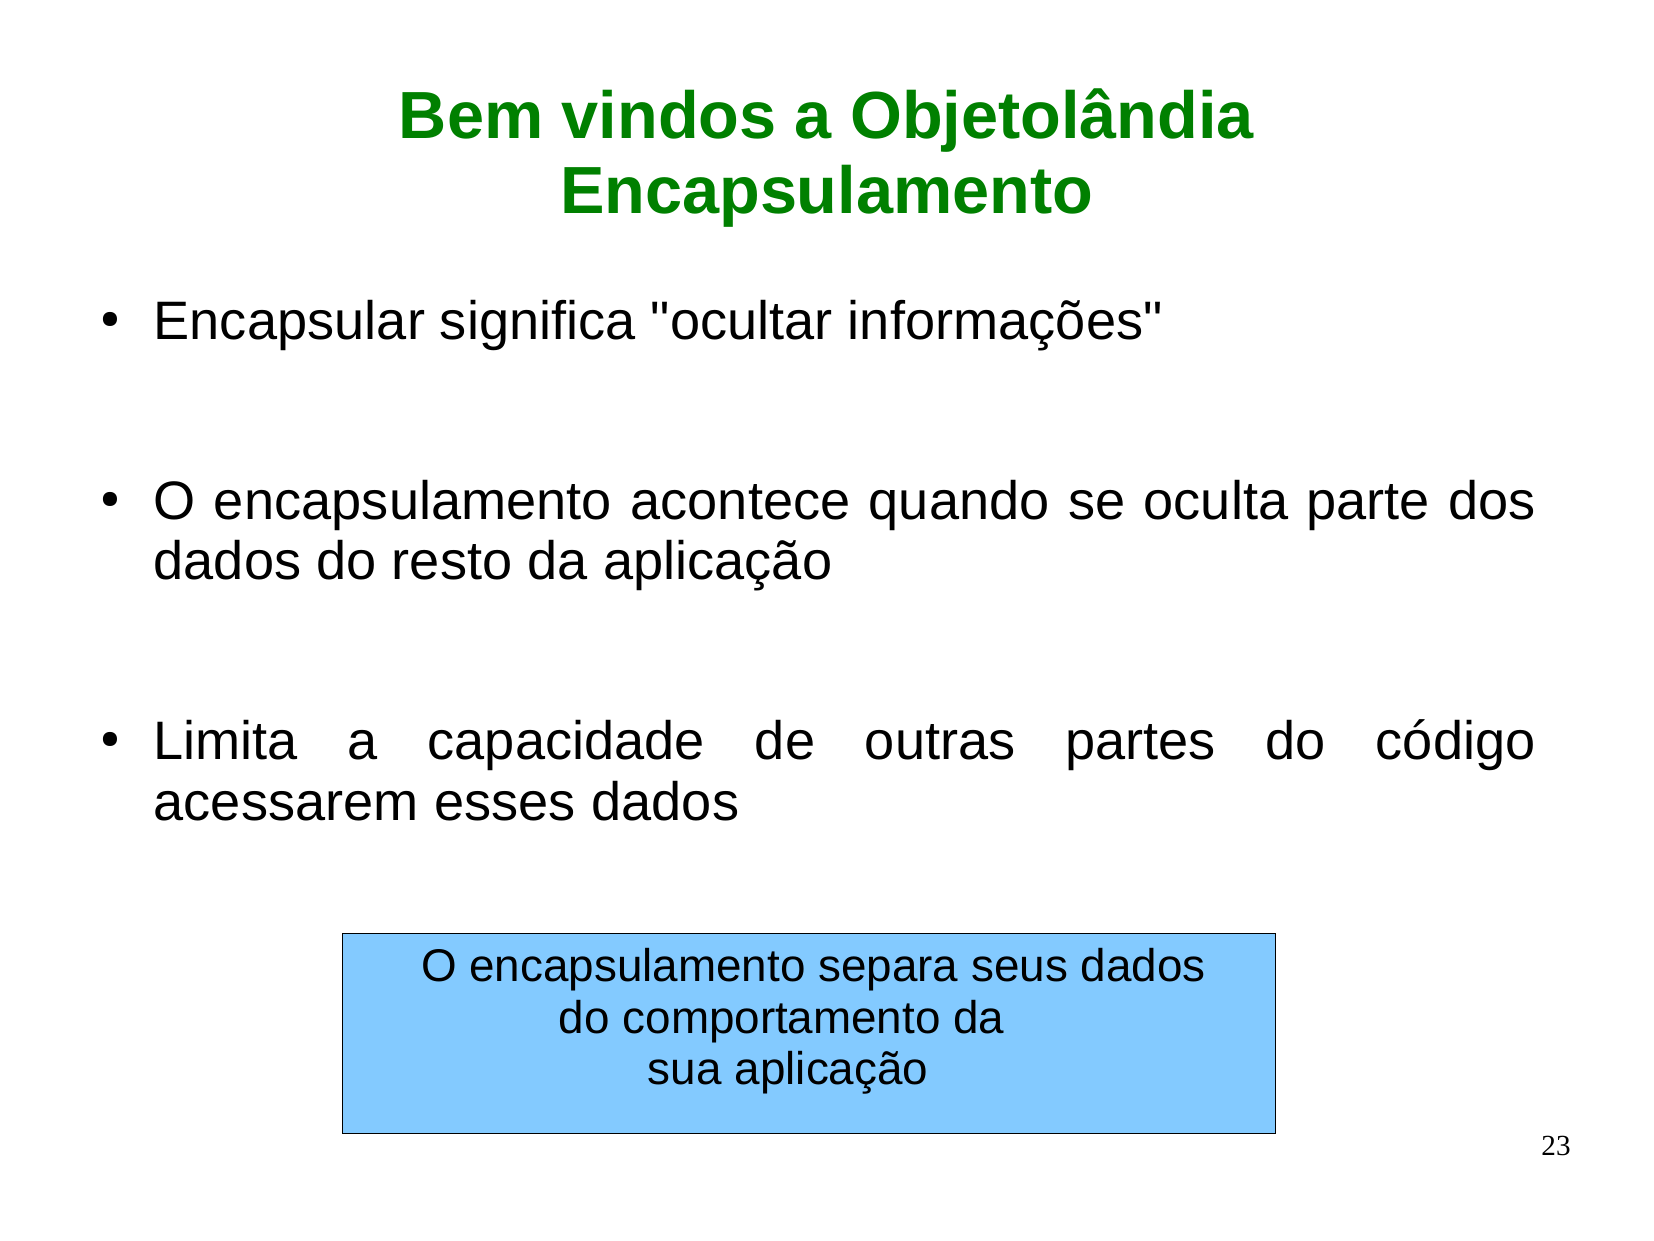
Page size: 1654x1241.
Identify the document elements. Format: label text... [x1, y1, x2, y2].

title Bem vindos a Objetolândia Encapsulamento [82, 49, 1571, 257]
list Encapsular significa "ocultar informações" O encapsulamento acontece quando se oculta parte dos dados do resto da aplicação Limita a capacidade de outras partes do código acessarem esses dados [82, 290, 1538, 995]
text_box O encapsulamento separa seus dados do comportamento da sua aplicação [342, 933, 1276, 1134]
